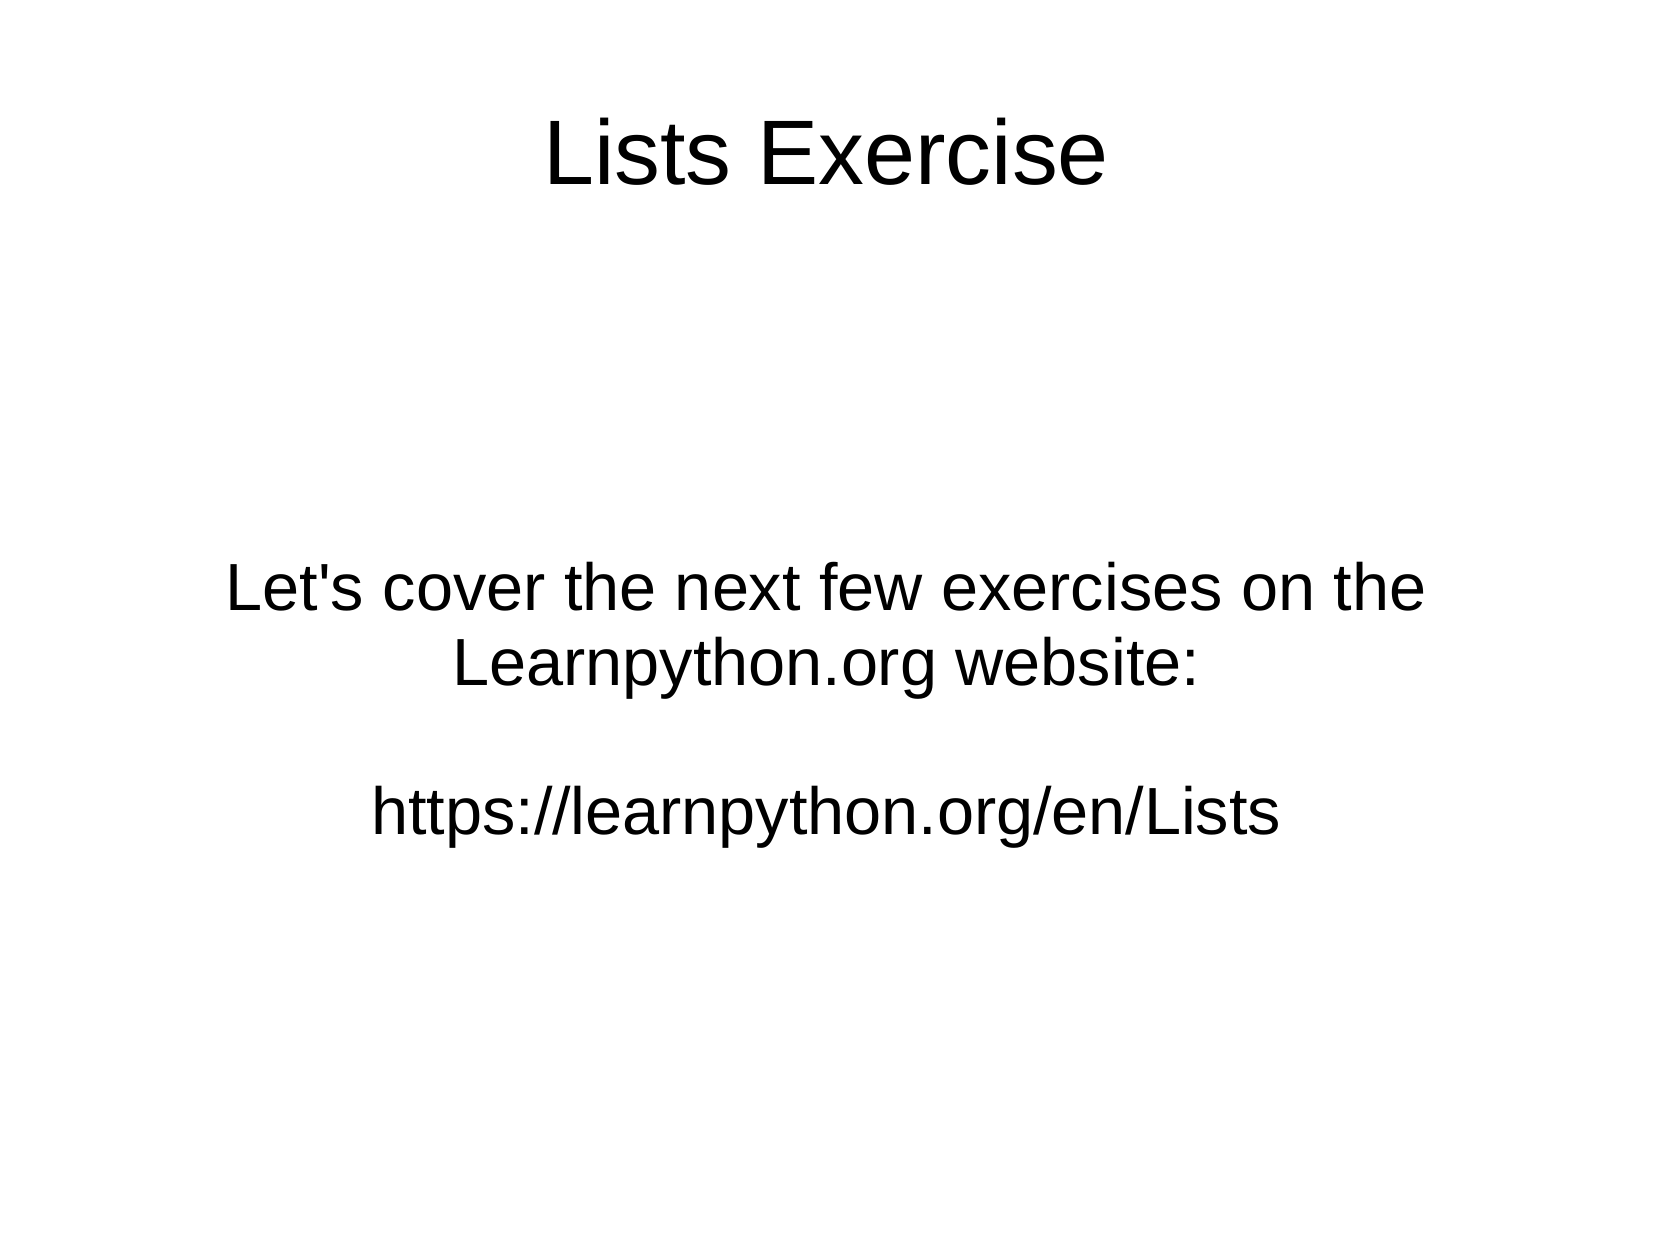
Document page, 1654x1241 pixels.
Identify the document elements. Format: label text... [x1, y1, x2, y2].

title Lists Exercise [82, 49, 1571, 257]
subtitle Let's cover the next few exercises on the Learnpython.org website: https://learnpython.org/en/Lists [82, 290, 1571, 1109]
